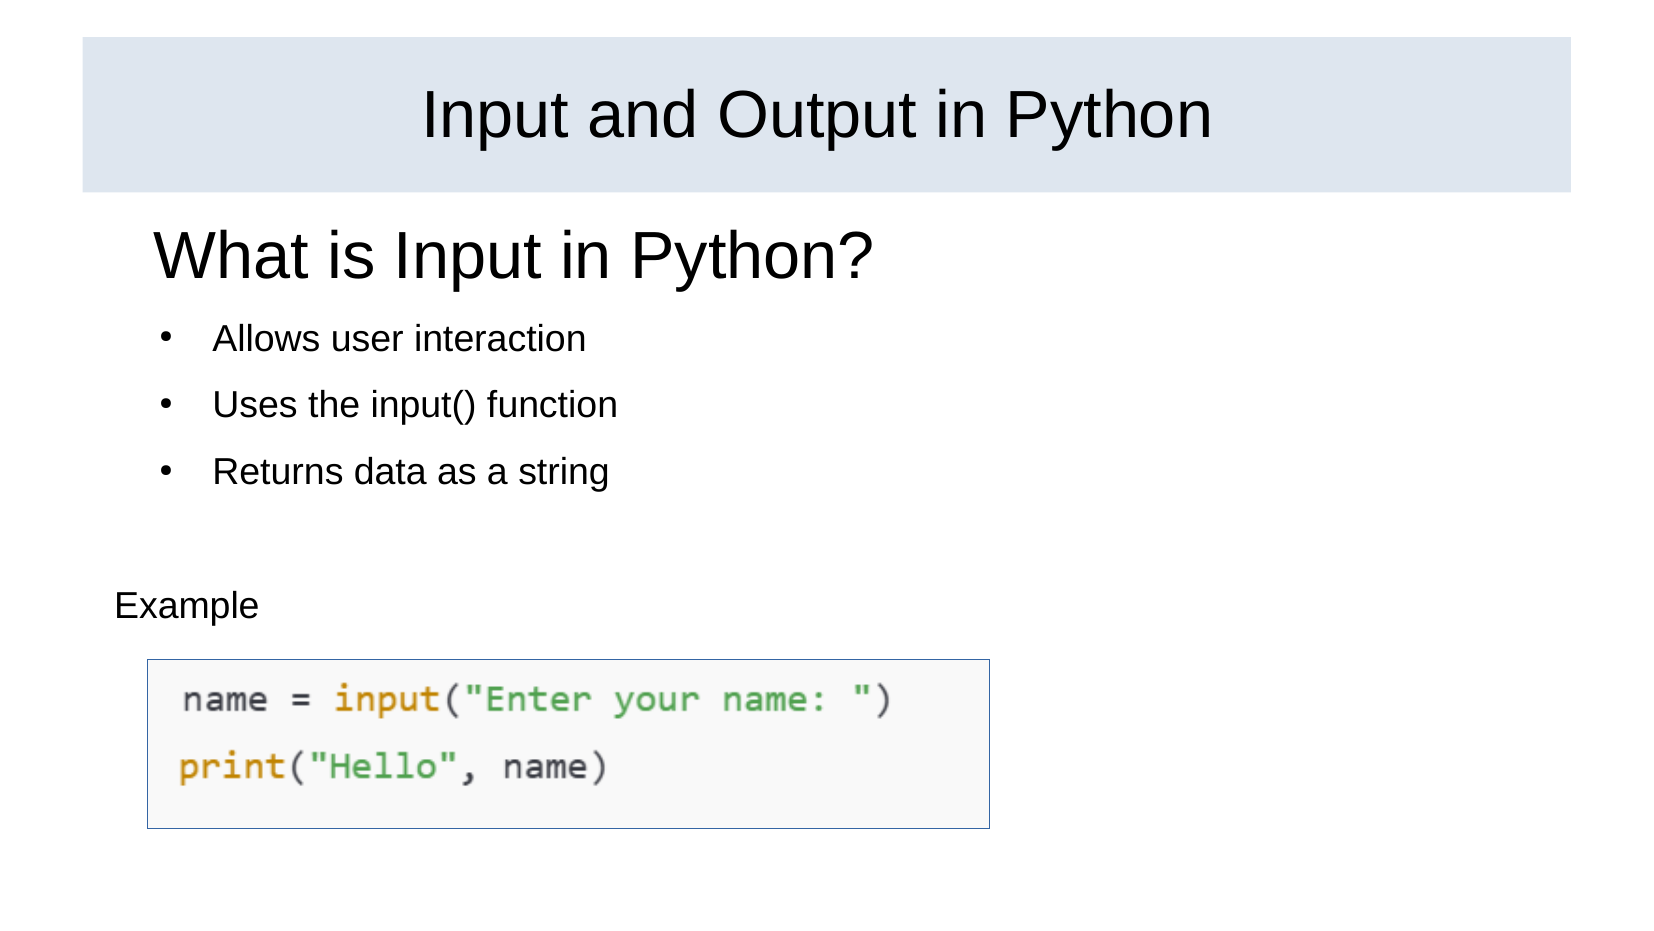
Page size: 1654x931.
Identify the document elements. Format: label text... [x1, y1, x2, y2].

picture [147, 659, 990, 829]
list What is Input in Python? Allows user interaction Uses the input() function Returns data as a string Example [82, 217, 1571, 758]
title Input and Output in Python [82, 37, 1571, 193]
